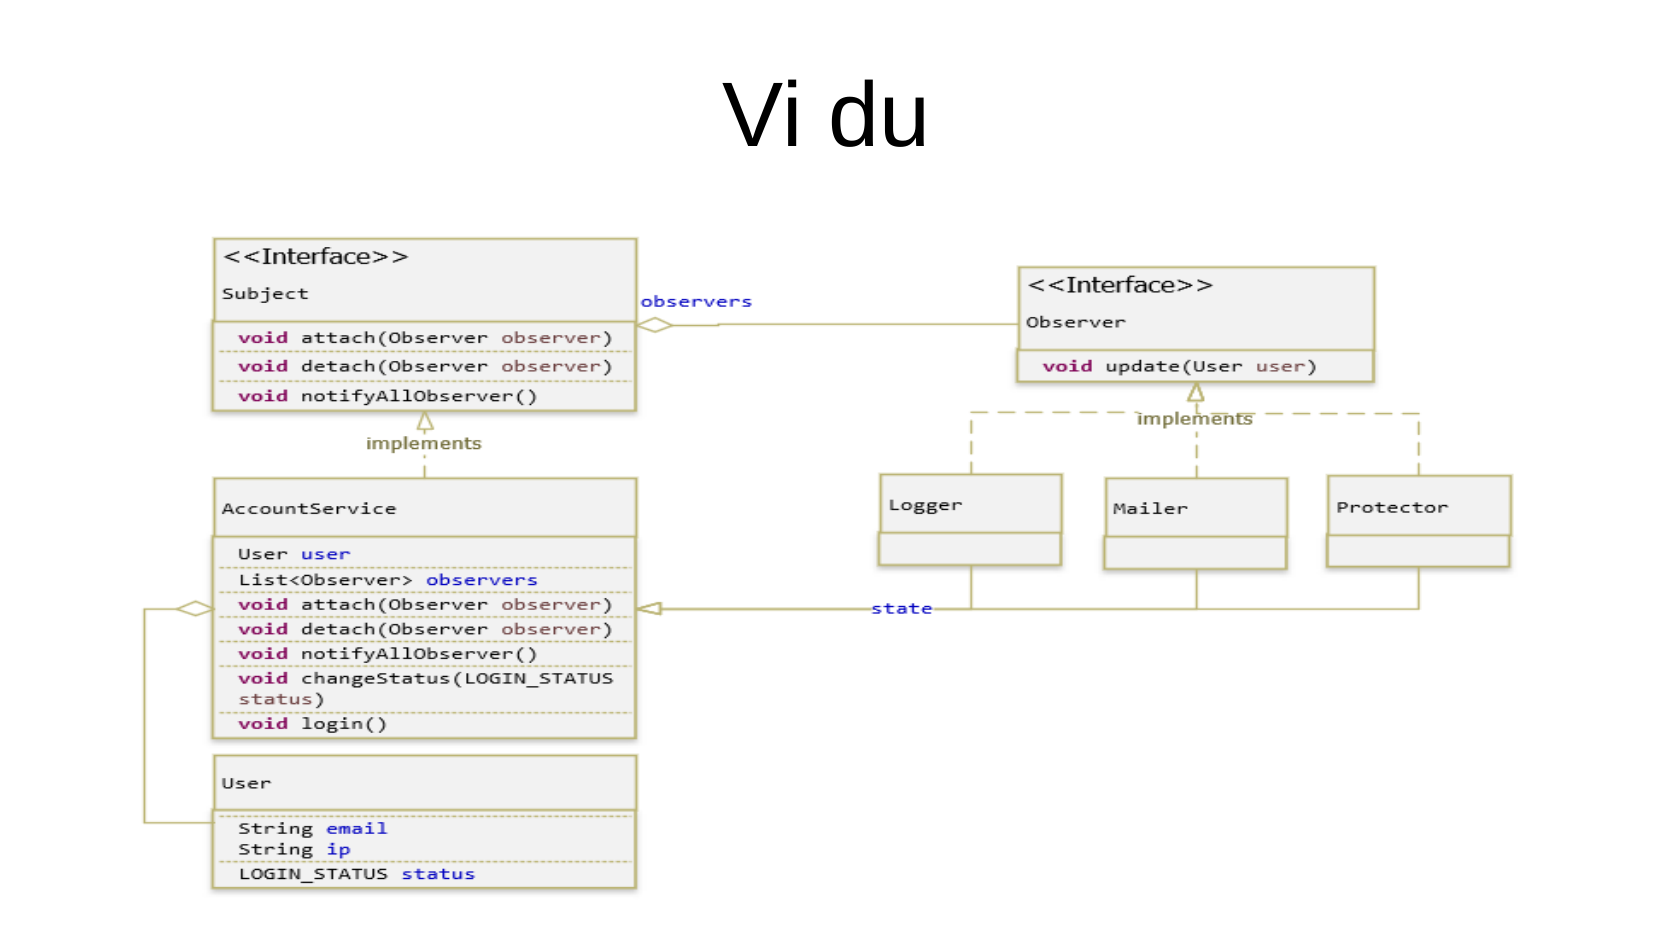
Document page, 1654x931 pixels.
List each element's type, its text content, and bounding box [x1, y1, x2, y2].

title Vi du [82, 37, 1571, 193]
picture [120, 224, 1531, 901]
